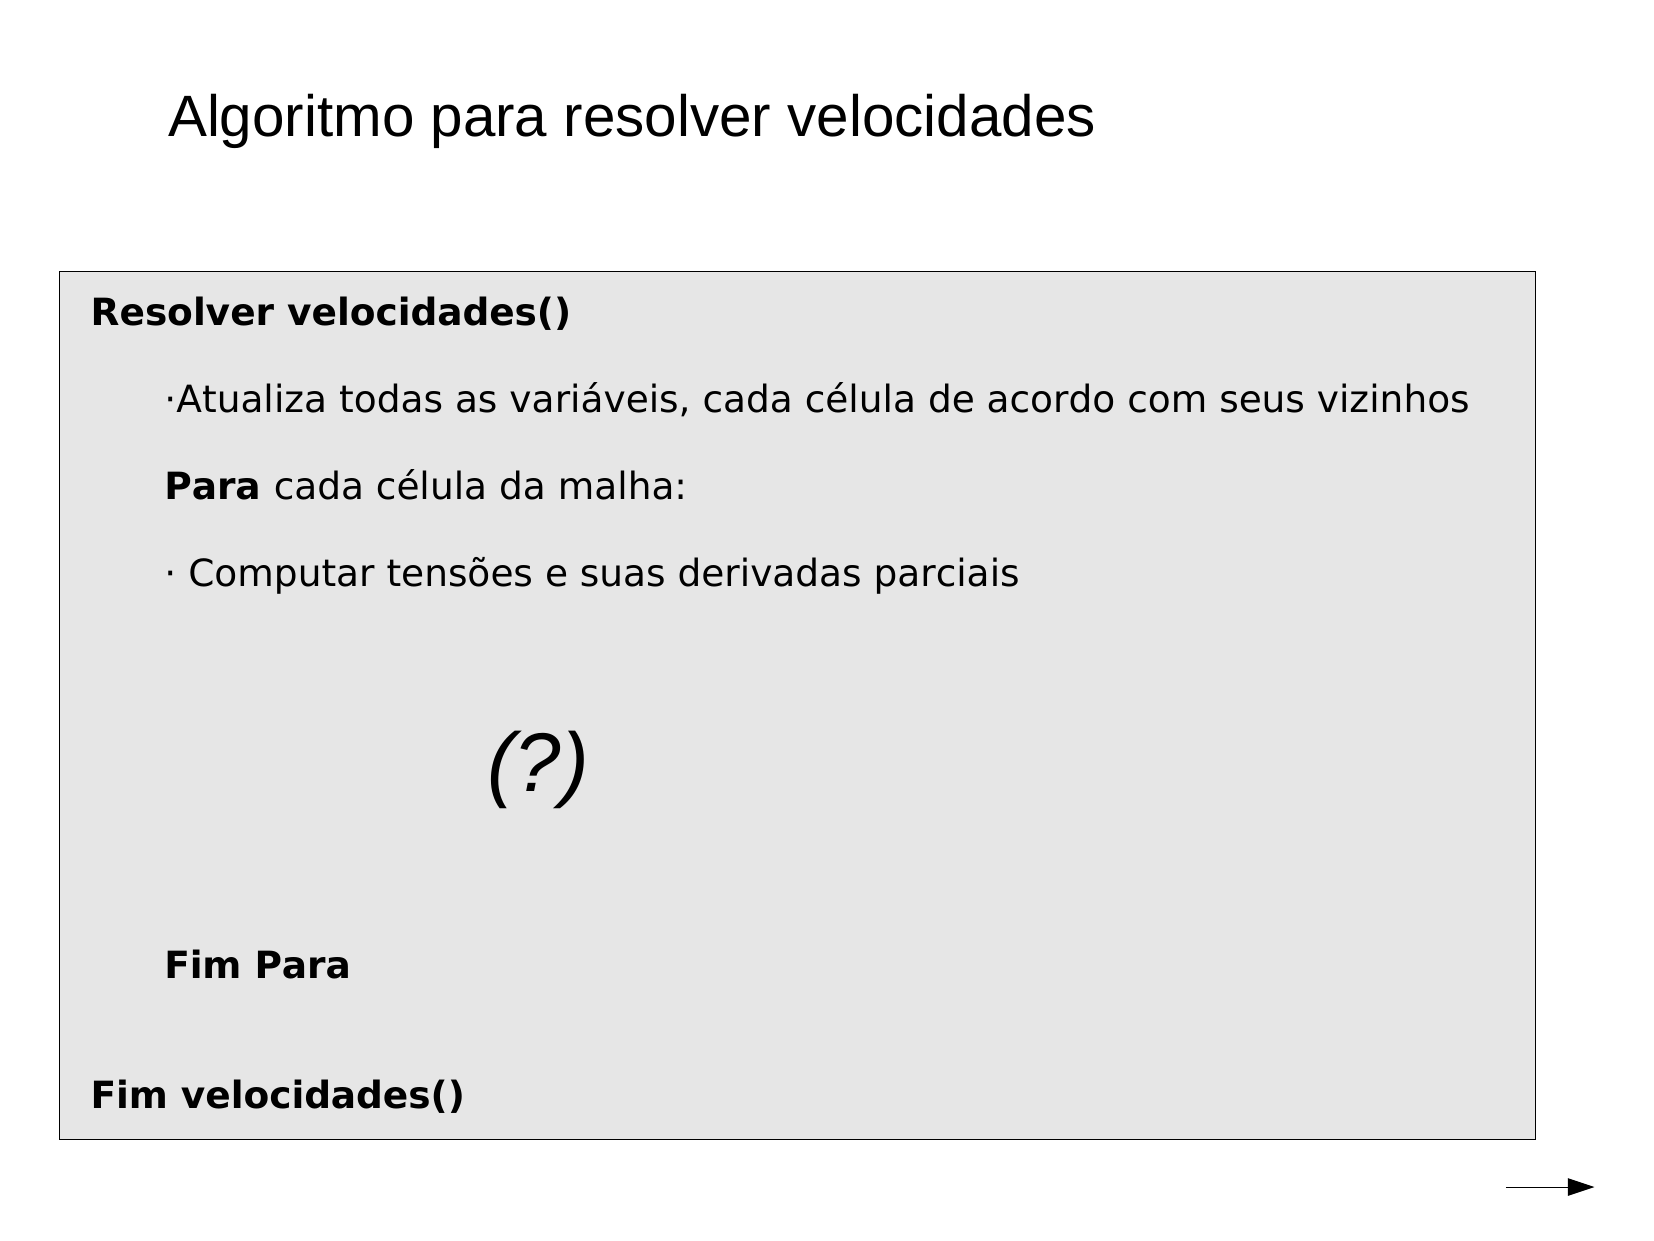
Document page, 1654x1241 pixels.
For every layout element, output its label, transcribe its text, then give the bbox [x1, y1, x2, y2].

text_box [59, 206, 1536, 1140]
text_box Resolver velocidades() ·Atualiza todas as variáveis, cada célula de acordo com seus vizinhos Para cada célula da malha: · Computar tensões e suas derivadas parciais Fim Para Fim velocidades() [75, 283, 1487, 1208]
text_box (?) [472, 708, 604, 829]
text_box Algoritmo para resolver velocidades [153, 76, 1113, 165]
